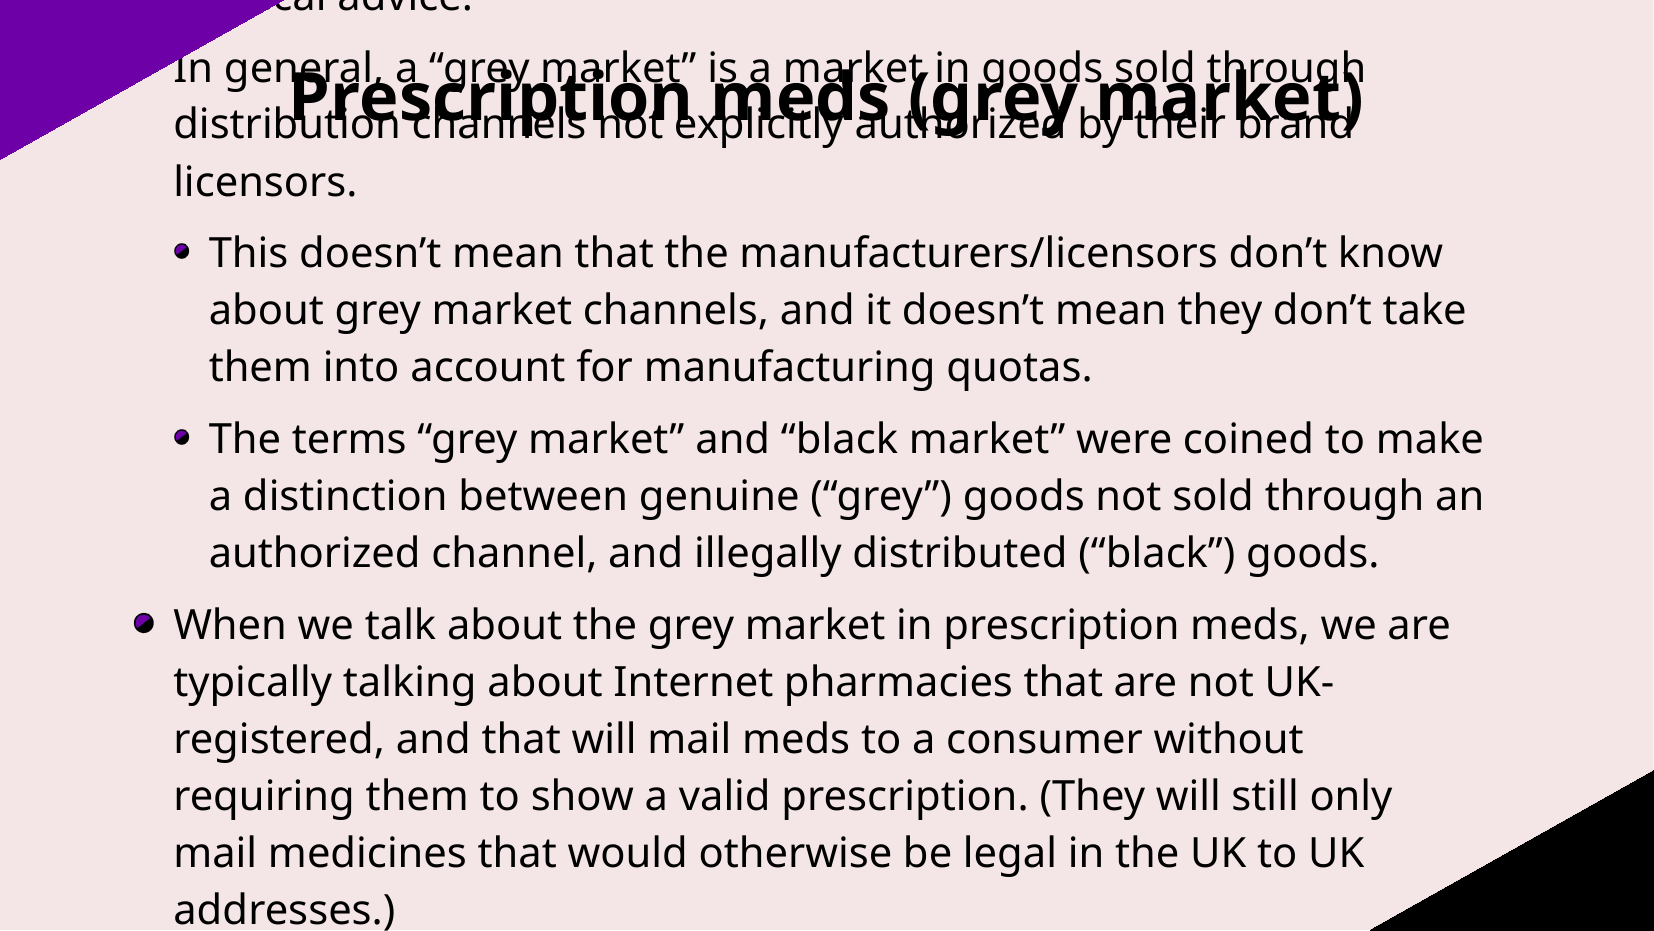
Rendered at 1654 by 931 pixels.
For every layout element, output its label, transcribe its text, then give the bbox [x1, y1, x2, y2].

subtitle Disclaimer: I am not a lawyer and am not giving either legal or medical advice. In general, a “grey market” is a market in goods sold through distribution channels not explicitly authorized by their brand licensors. This doesn’t mean that the manufacturers/licensors don’t know about grey market channels, and it doesn’t mean they don’t take them into account for manufacturing quotas. The terms “grey market” and “black market” were coined to make a distinction between genuine (“grey”) goods not sold through an authorized channel, and illegally distributed (“black”) goods. When we talk about the grey market in prescription meds, we are typically talking about Internet pharmacies that are not UK-registered, and that will mail meds to a consumer without requiring them to show a valid prescription. (They will still only mail medicines that would otherwise be legal in the UK to UK addresses.) Often they have the patient state that they either have a prescription or have been prescribed the meds previously, but they do not check. [132, 140, 1487, 890]
picture [147, 73, 155, 78]
text_box [0, 0, 284, 160]
text_box [1370, 770, 1654, 931]
title Prescription meds (grey market) [82, 35, 1571, 154]
